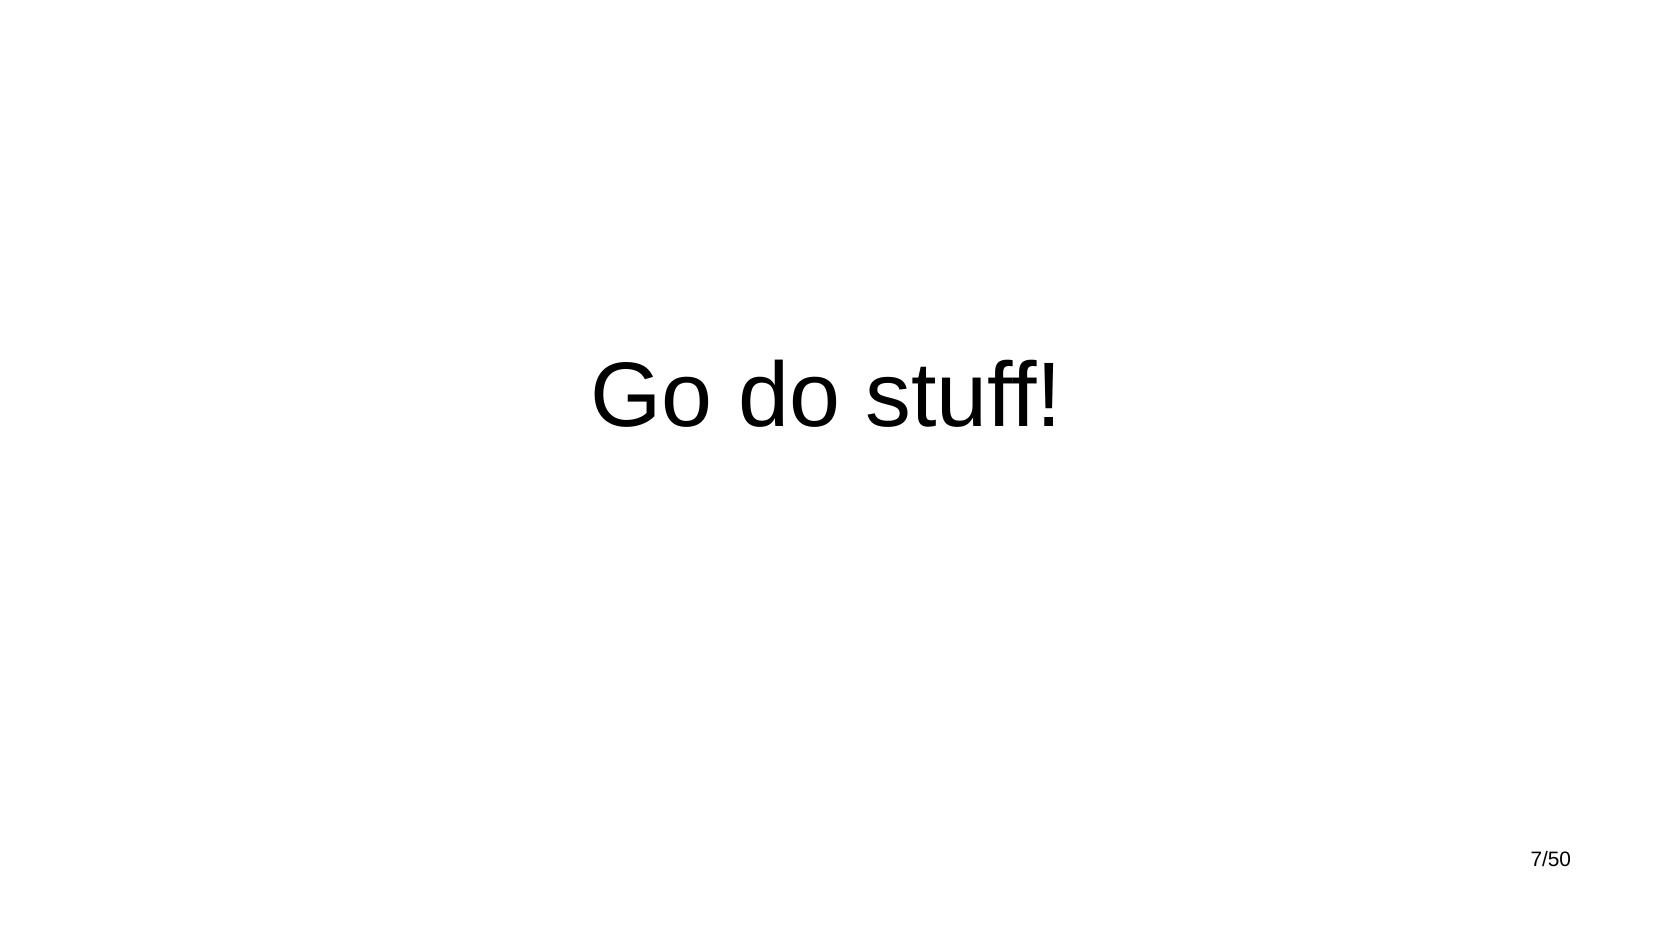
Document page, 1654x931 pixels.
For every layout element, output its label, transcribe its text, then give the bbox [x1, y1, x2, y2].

title Go do stuff! [82, 317, 1571, 473]
